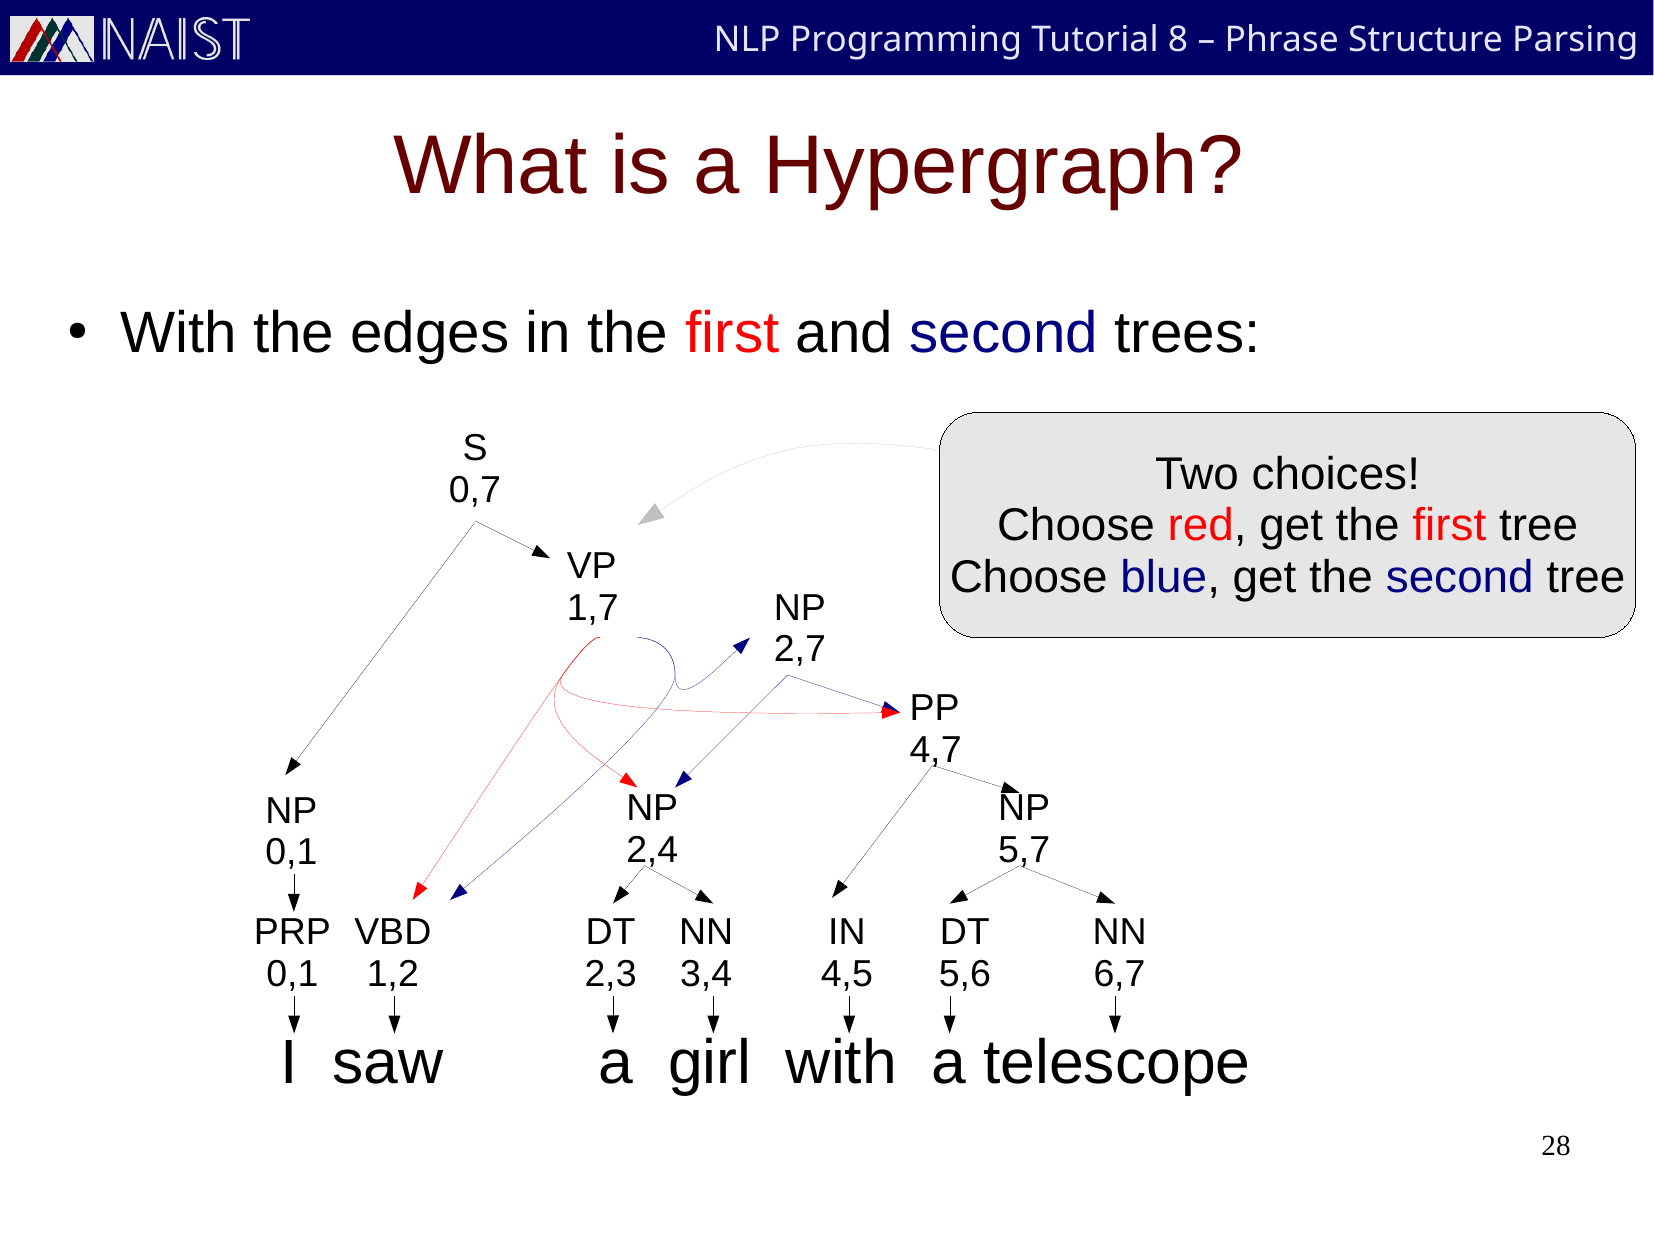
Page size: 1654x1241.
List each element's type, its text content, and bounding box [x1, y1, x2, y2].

text_box PP 4,7 [894, 678, 977, 778]
text_box I saw a girl with a telescope [265, 1019, 1267, 1105]
text_box DT 2,3 [569, 903, 652, 1002]
text_box Two choices! Choose red, get the first tree Choose blue, get the second tree [939, 412, 1636, 638]
picture [102, 17, 251, 60]
text_box NP 2,7 [759, 578, 841, 678]
text_box PRP 0,1 [239, 903, 339, 1002]
text_box NP 5,7 [983, 779, 1066, 878]
text_box IN 4,5 [806, 903, 888, 1002]
text_box NN 6,7 [1077, 903, 1162, 1002]
text_box DT 5,6 [924, 903, 1006, 1002]
text_box NP 0,1 [250, 781, 333, 881]
title What is a Hypergraph? [75, 69, 1564, 261]
picture [10, 16, 94, 62]
text_box NN 3,4 [664, 903, 748, 1002]
text_box NP 2,4 [611, 779, 694, 879]
list With the edges in the first and second trees: [49, 300, 1388, 376]
text_box S 0,7 [434, 419, 516, 518]
text_box VP 1,7 [552, 537, 634, 636]
text_box VBD 1,2 [339, 903, 447, 1002]
